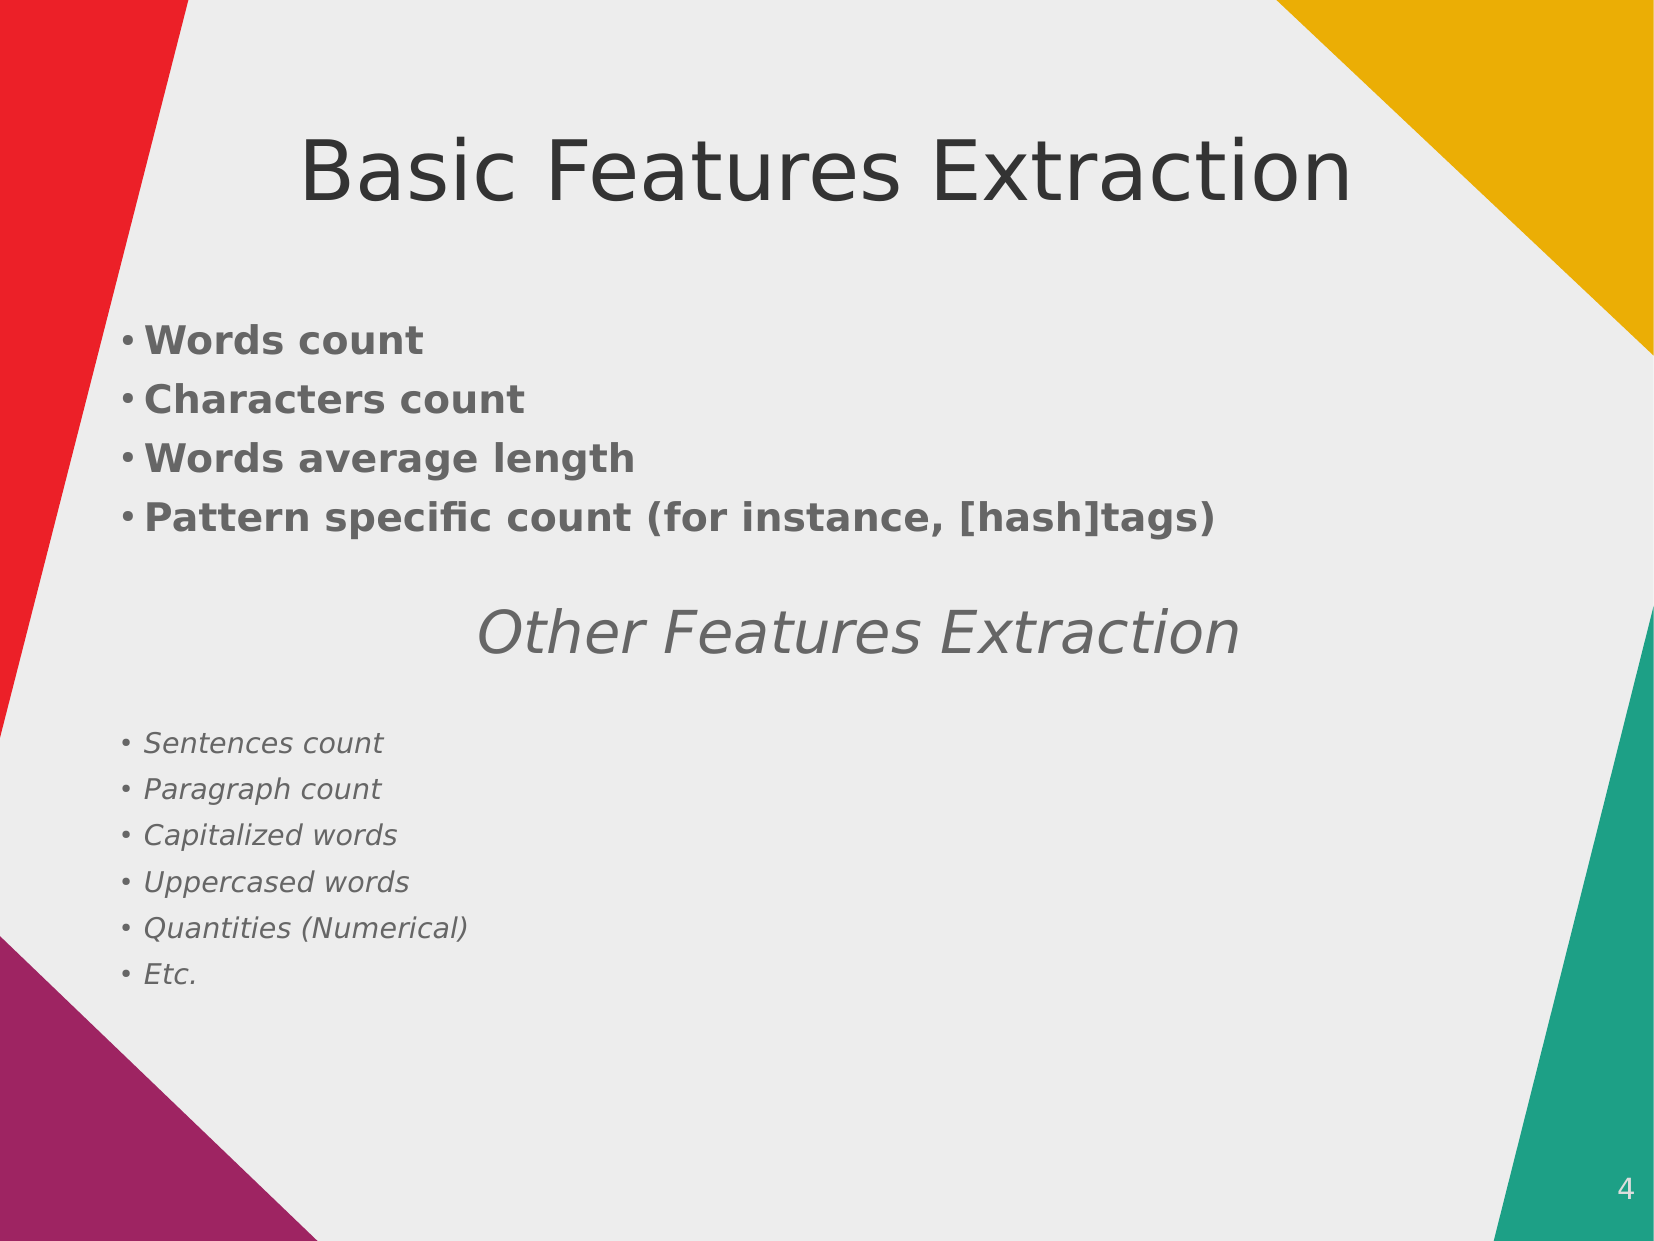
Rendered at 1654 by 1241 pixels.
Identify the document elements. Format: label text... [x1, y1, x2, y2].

title Basic Features Extraction [114, 73, 1539, 266]
list Words count Characters count Words average length Pattern specific count (for instance, [hash]tags) Other Features Extraction Sentences count Paragraph count Capitalized words Uppercased words Quantities (Numerical) Etc. [113, 266, 1607, 997]
